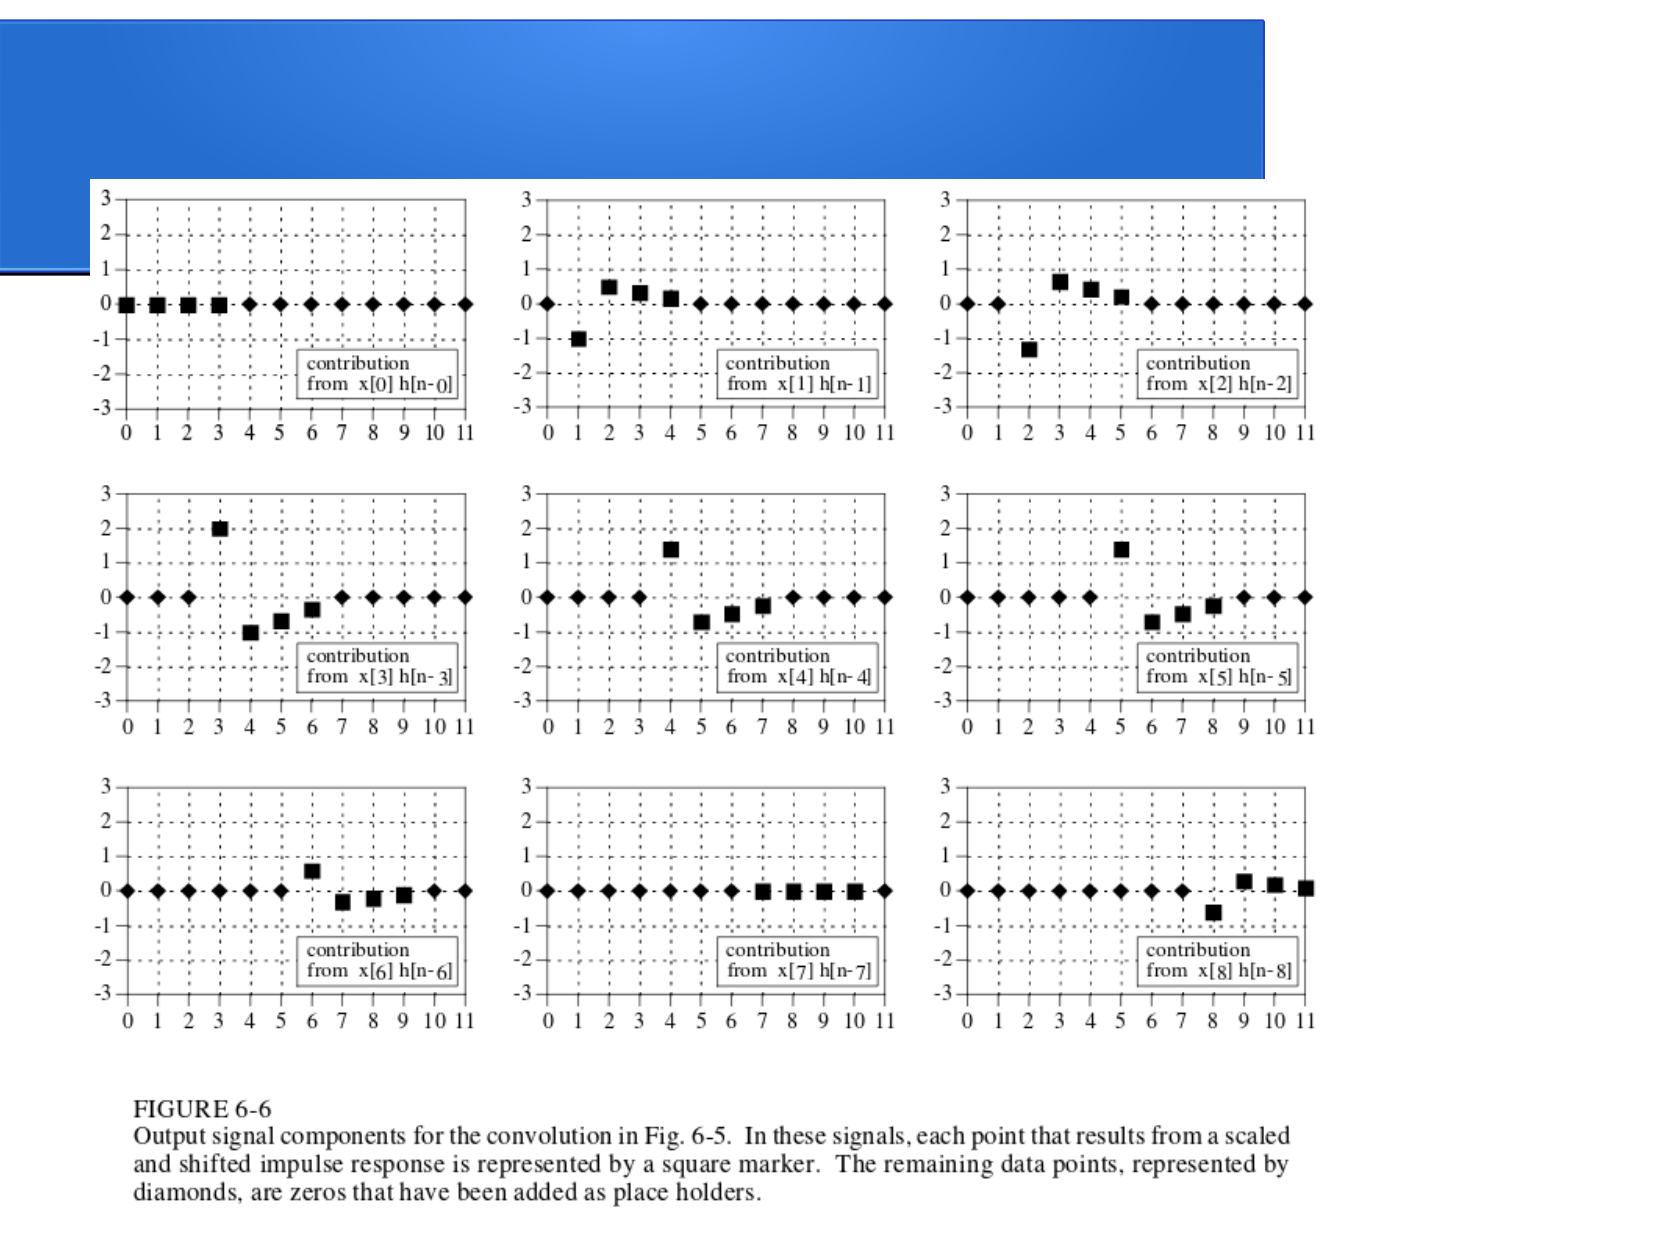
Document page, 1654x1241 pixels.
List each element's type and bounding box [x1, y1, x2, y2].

picture [90, 179, 1328, 1210]
